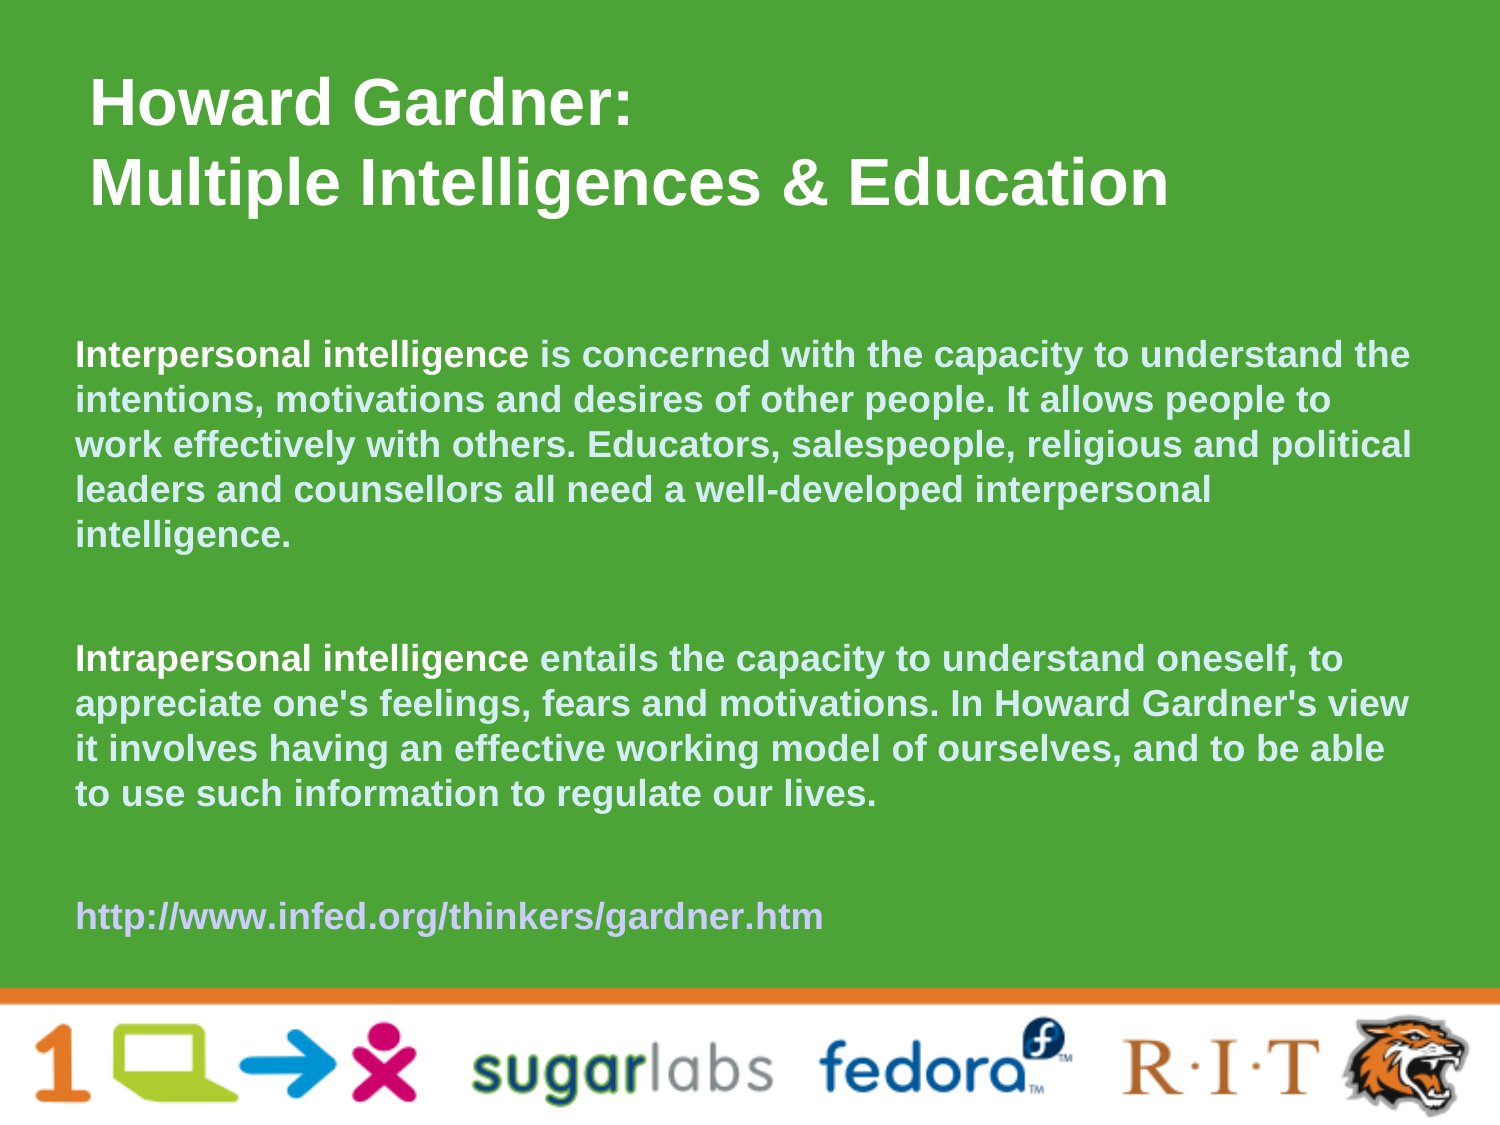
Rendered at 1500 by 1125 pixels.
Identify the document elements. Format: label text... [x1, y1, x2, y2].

title Howard Gardner: Multiple Intelligences & Education [75, 45, 1426, 233]
picture [0, 988, 1500, 1125]
subtitle Interpersonal intelligence is concerned with the capacity to understand the intentions, motivations and desires of other people. It allows people to work effectively with others. Educators, salespeople, religious and political leaders and counsellors all need a well-developed interpersonal intelligence. Intrapersonal intelligence entails the capacity to understand oneself, to appreciate one's feelings, fears and motivations. In Howard Gardner's view it involves having an effective working model of ourselves, and to be able to use such information to regulate our lives. http://www.infed.org/thinkers/gardner.htm [75, 262, 1426, 1005]
